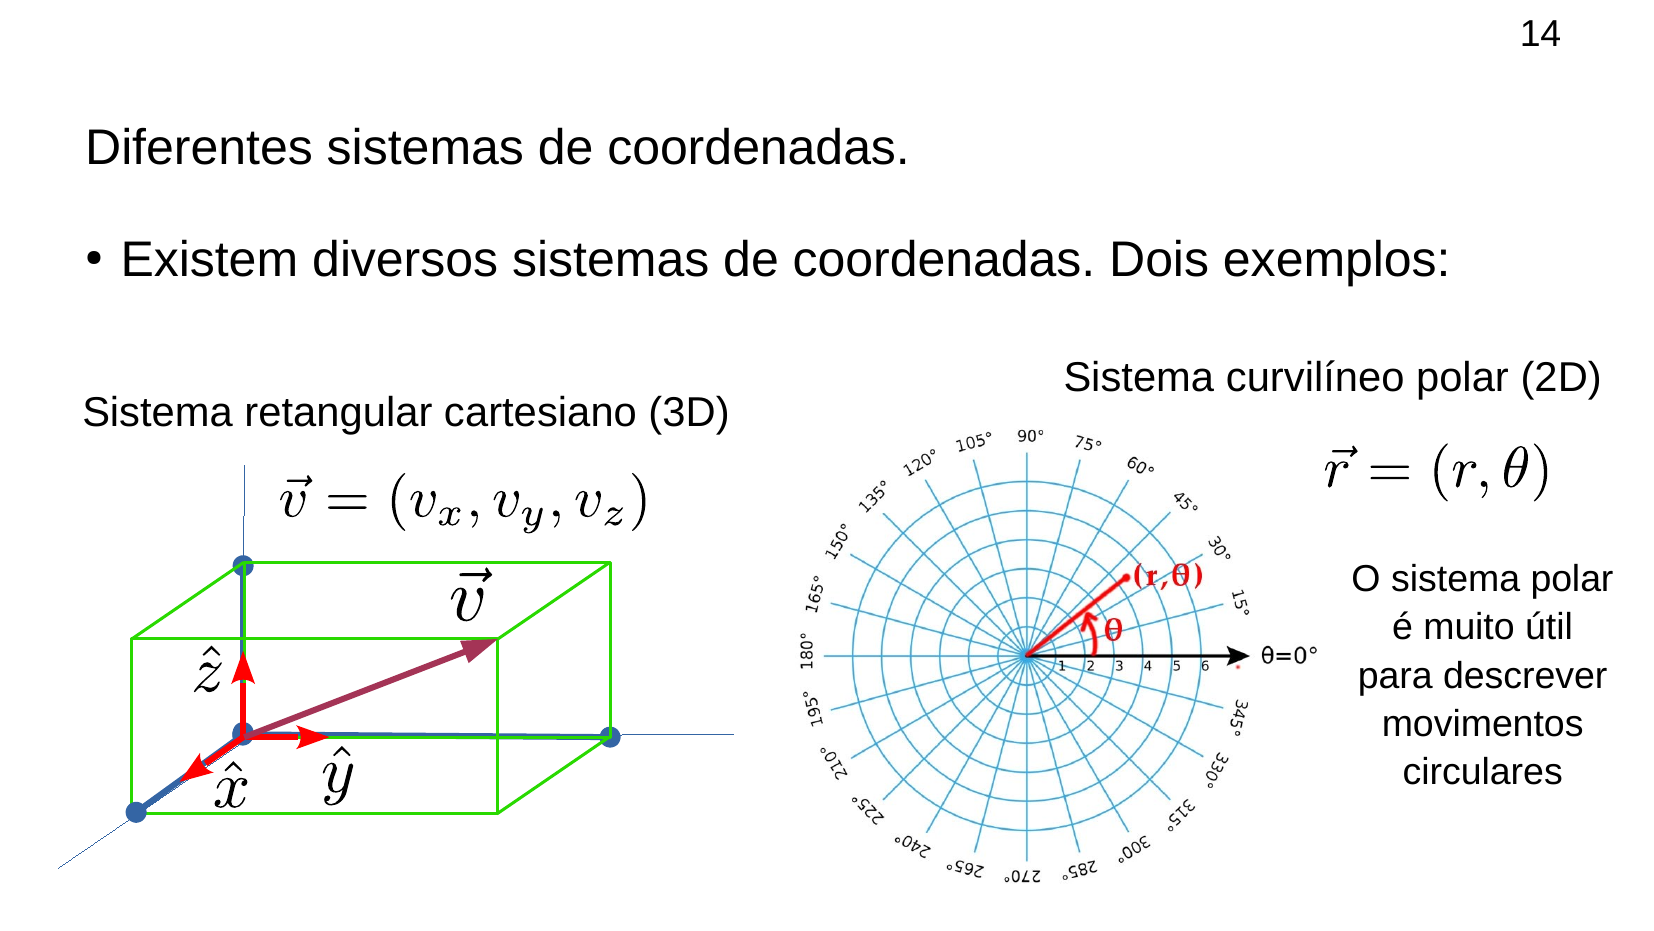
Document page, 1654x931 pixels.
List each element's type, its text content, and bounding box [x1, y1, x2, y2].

picture [442, 564, 496, 625]
text_box O sistema polar é muito útil para descrever movimentos circulares [1336, 544, 1629, 801]
text_box Diferentes sistemas de coordenadas. Existem diversos sistemas de coordenadas. Dois exemplos: [70, 112, 1613, 350]
text_box Sistema retangular cartesiano (3D) [67, 381, 746, 443]
text_box <number> [1505, 4, 1654, 75]
picture [212, 761, 248, 808]
picture [320, 745, 354, 806]
picture [191, 645, 222, 693]
picture [273, 470, 648, 536]
picture [794, 416, 1550, 891]
text_box Sistema curvilíneo polar (2D) [1048, 345, 1631, 408]
